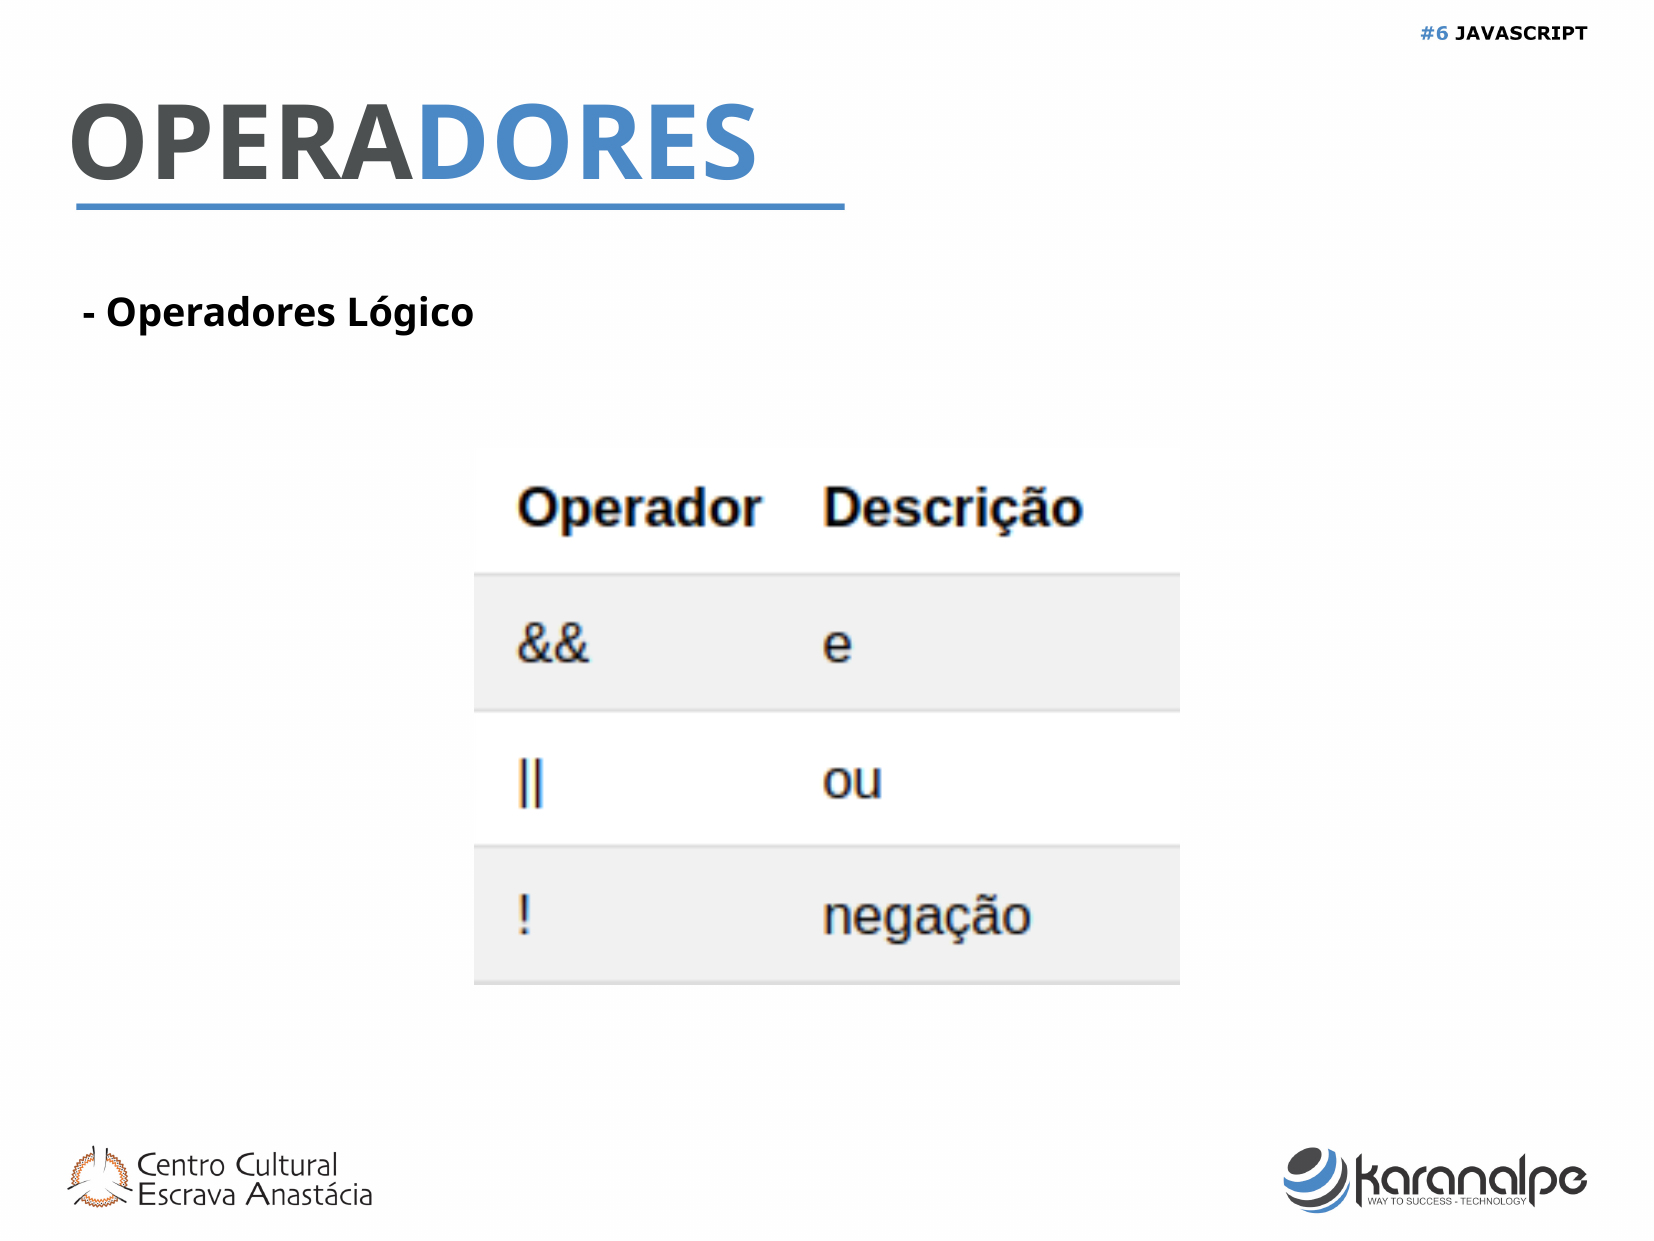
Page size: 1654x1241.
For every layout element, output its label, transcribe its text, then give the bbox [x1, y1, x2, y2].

list - Operadores Lógico [82, 284, 839, 390]
picture [0, 0, 1654, 1241]
title OPERADORES [66, 35, 1555, 243]
